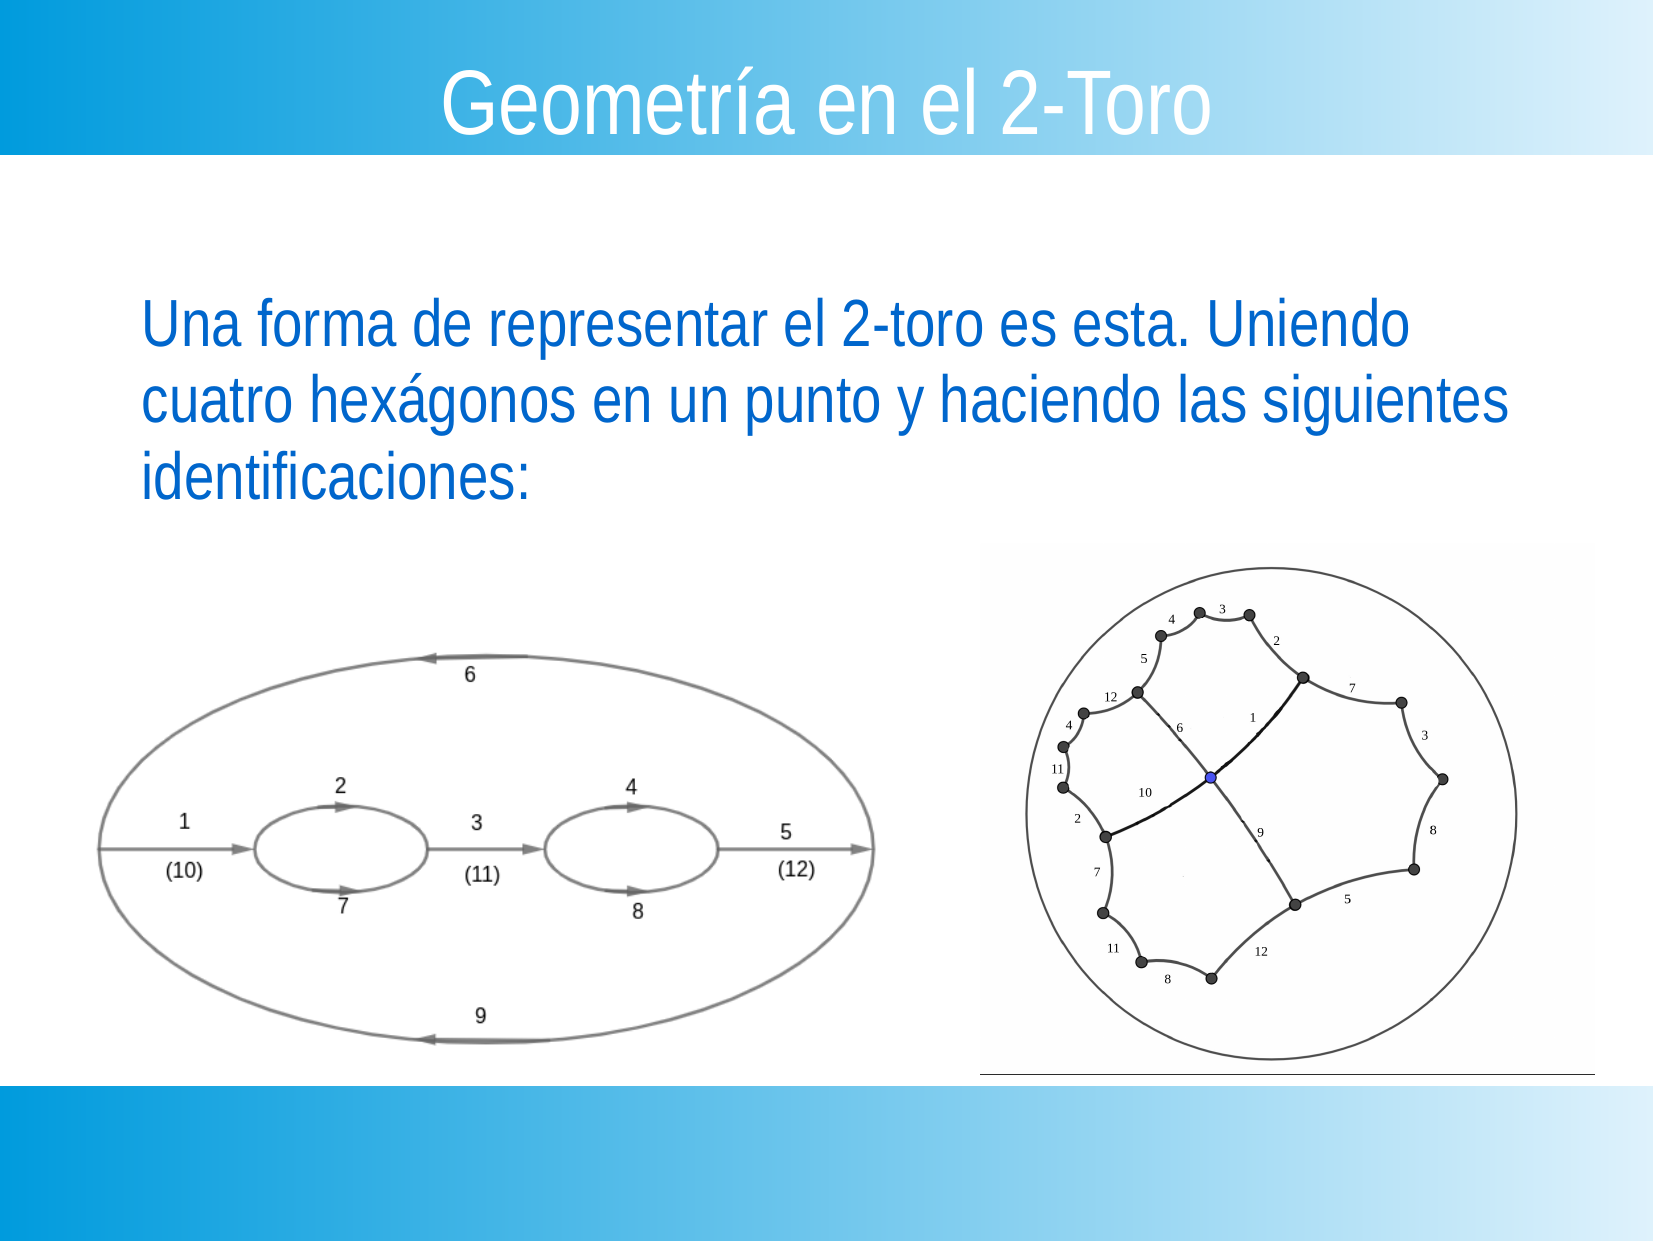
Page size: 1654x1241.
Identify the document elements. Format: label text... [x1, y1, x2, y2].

title Geometría en el 2-Toro [82, 49, 1571, 155]
picture [980, 543, 1595, 1075]
picture [85, 627, 910, 1075]
list Una forma de representar el 2-toro es esta. Uniendo cuatro hexágonos en un punto y haciendo las siguientes identificaciones: [70, 283, 1559, 627]
